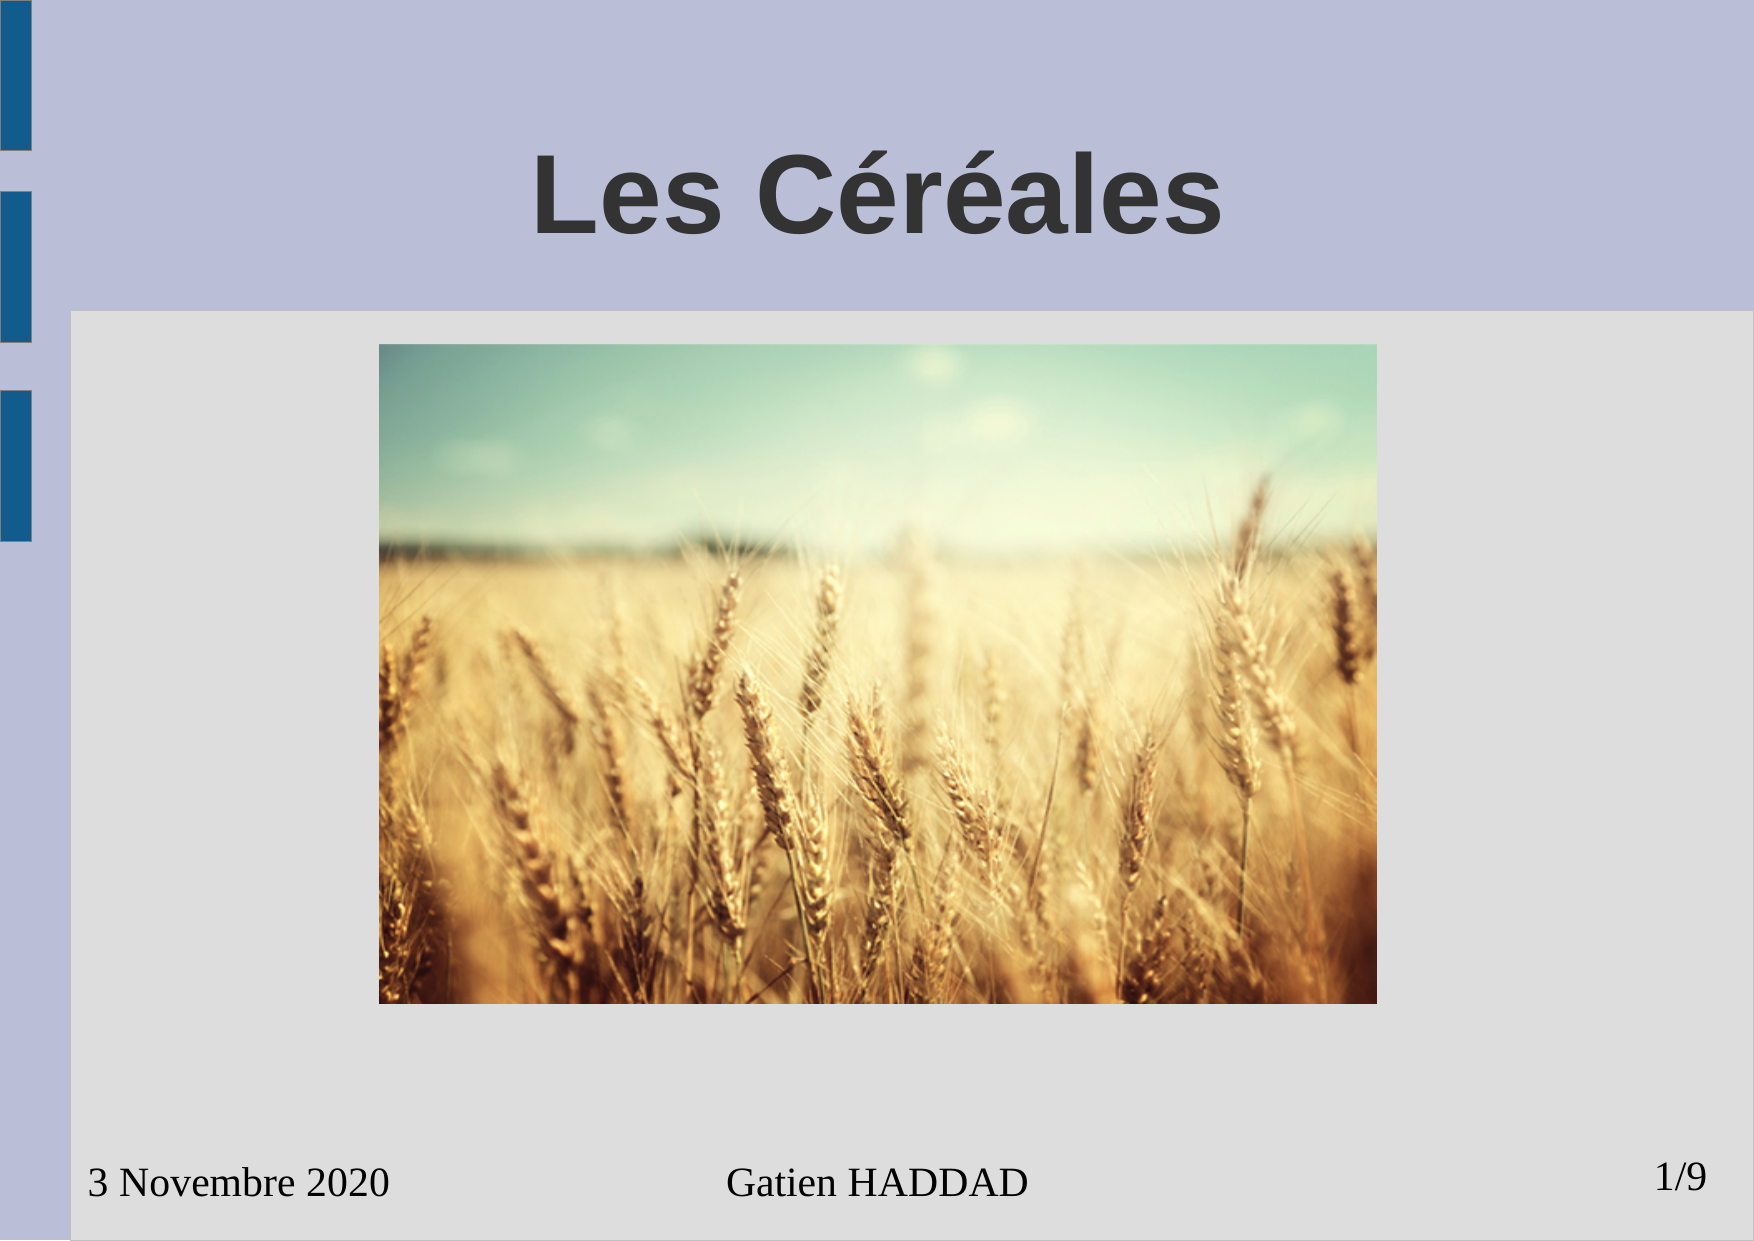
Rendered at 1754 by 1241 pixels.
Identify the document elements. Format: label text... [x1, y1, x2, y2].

title Les Céréales [128, 91, 1627, 299]
picture [379, 344, 1377, 1004]
